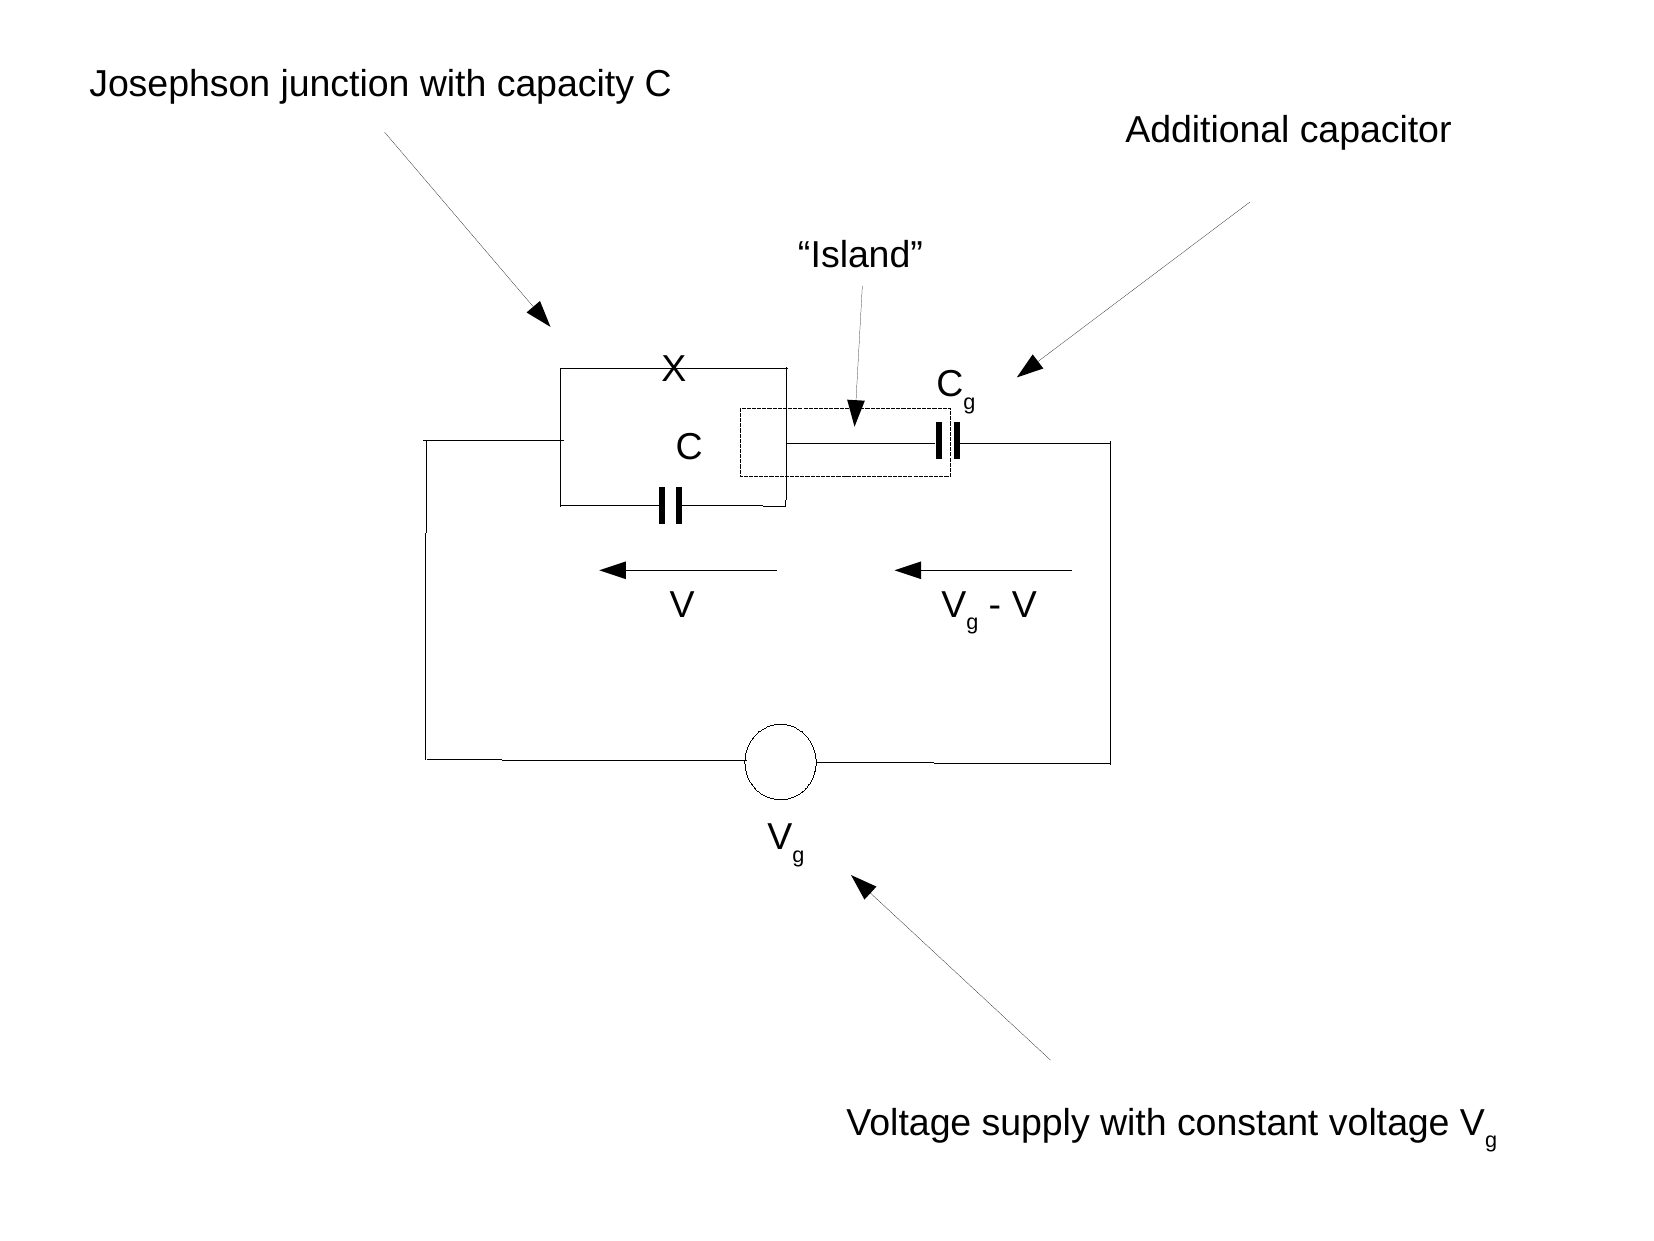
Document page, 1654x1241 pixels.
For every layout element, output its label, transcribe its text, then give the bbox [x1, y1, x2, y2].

text_box V [654, 576, 752, 633]
text_box “Island” [783, 225, 1014, 283]
text_box Cg [921, 355, 992, 422]
text_box Vg - V [926, 576, 1106, 675]
text_box Josephson junction with capacity C [74, 55, 791, 155]
text_box Voltage supply with constant voltage Vg [831, 1093, 1577, 1160]
text_box Additional capacitor [1110, 100, 1640, 158]
text_box C [660, 417, 758, 475]
text_box Vg [752, 808, 823, 875]
